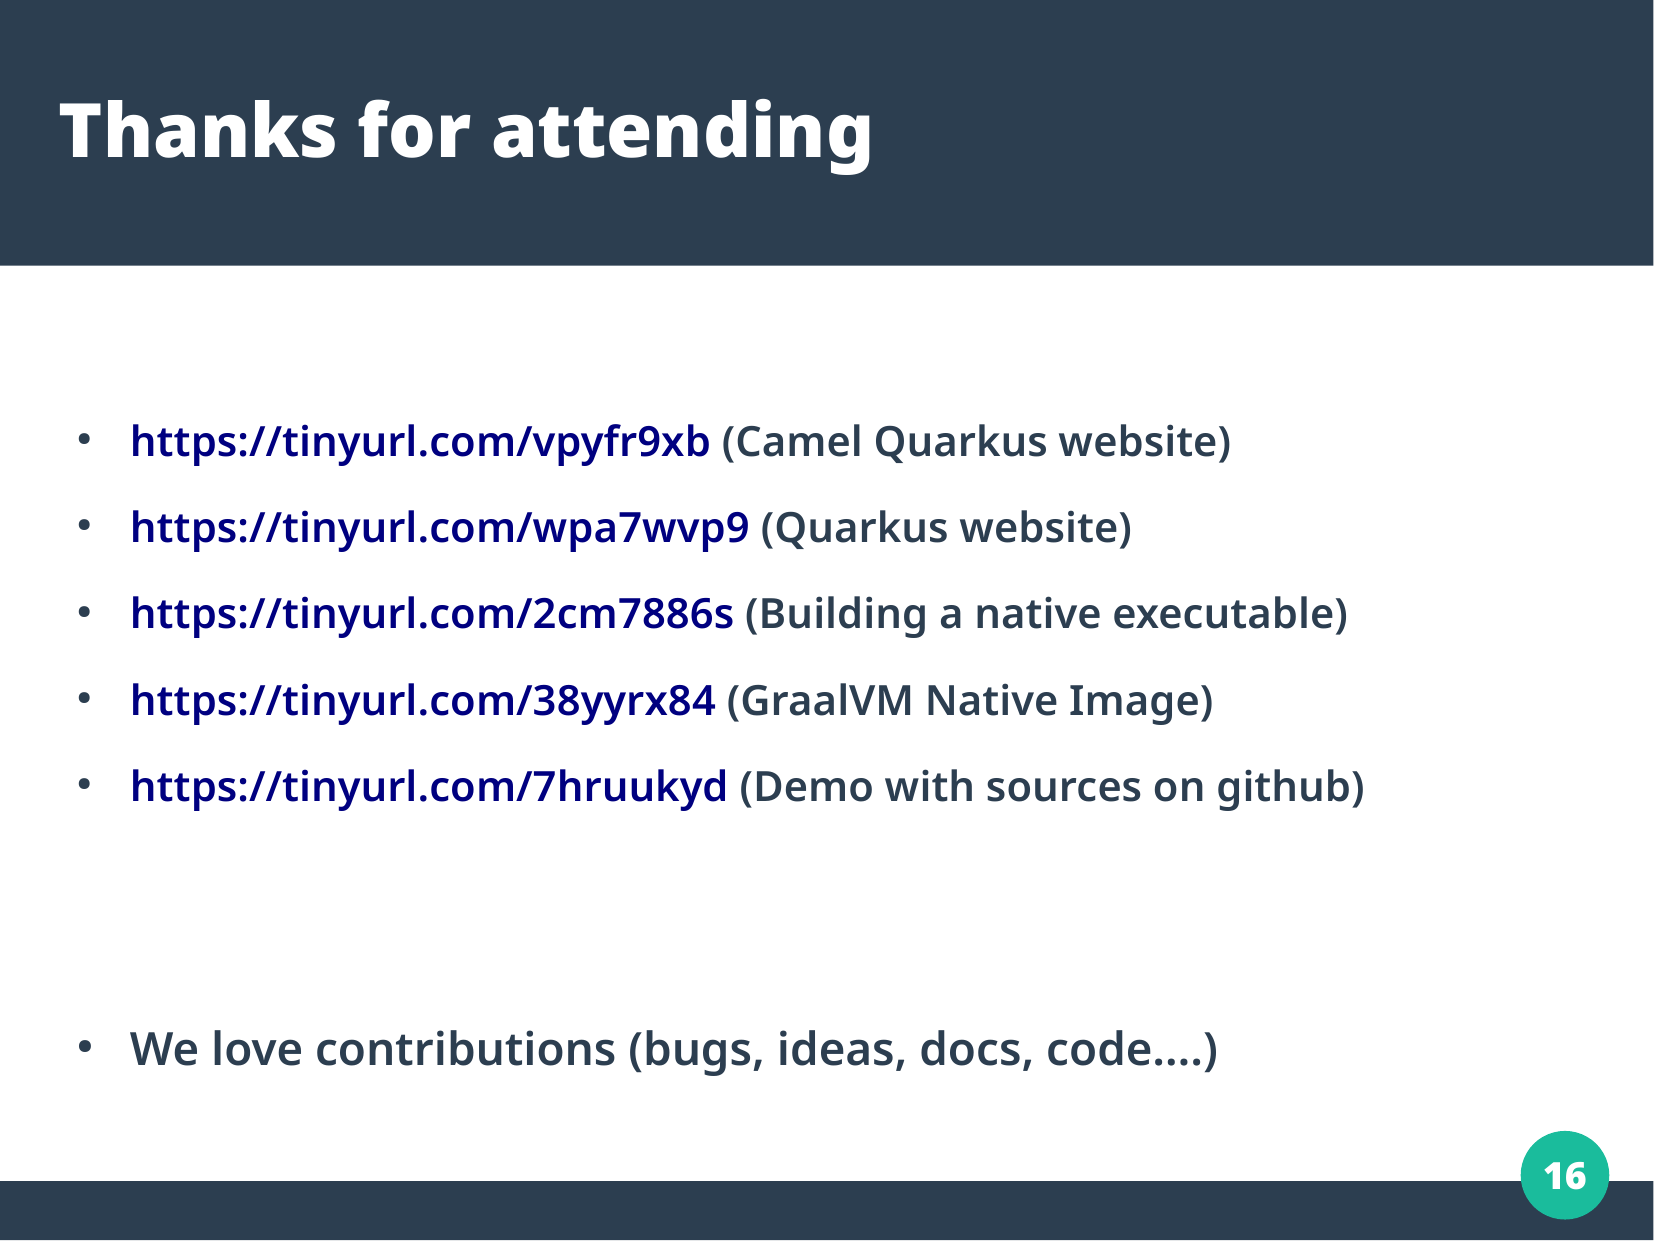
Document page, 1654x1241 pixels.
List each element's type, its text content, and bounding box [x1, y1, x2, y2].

title Thanks for attending [59, 49, 1595, 207]
list https://tinyurl.com/vpyfr9xb (Camel Quarkus website) https://tinyurl.com/wpa7wvp9 (Quarkus website) https://tinyurl.com/2cm7886s (Building a native executable) https://tinyurl.com/38yyrx84 (GraalVM Native Image) https://tinyurl.com/7hruukyd (Demo with sources on github) We love contributions (bugs, ideas, docs, code….) [59, 324, 1595, 1152]
